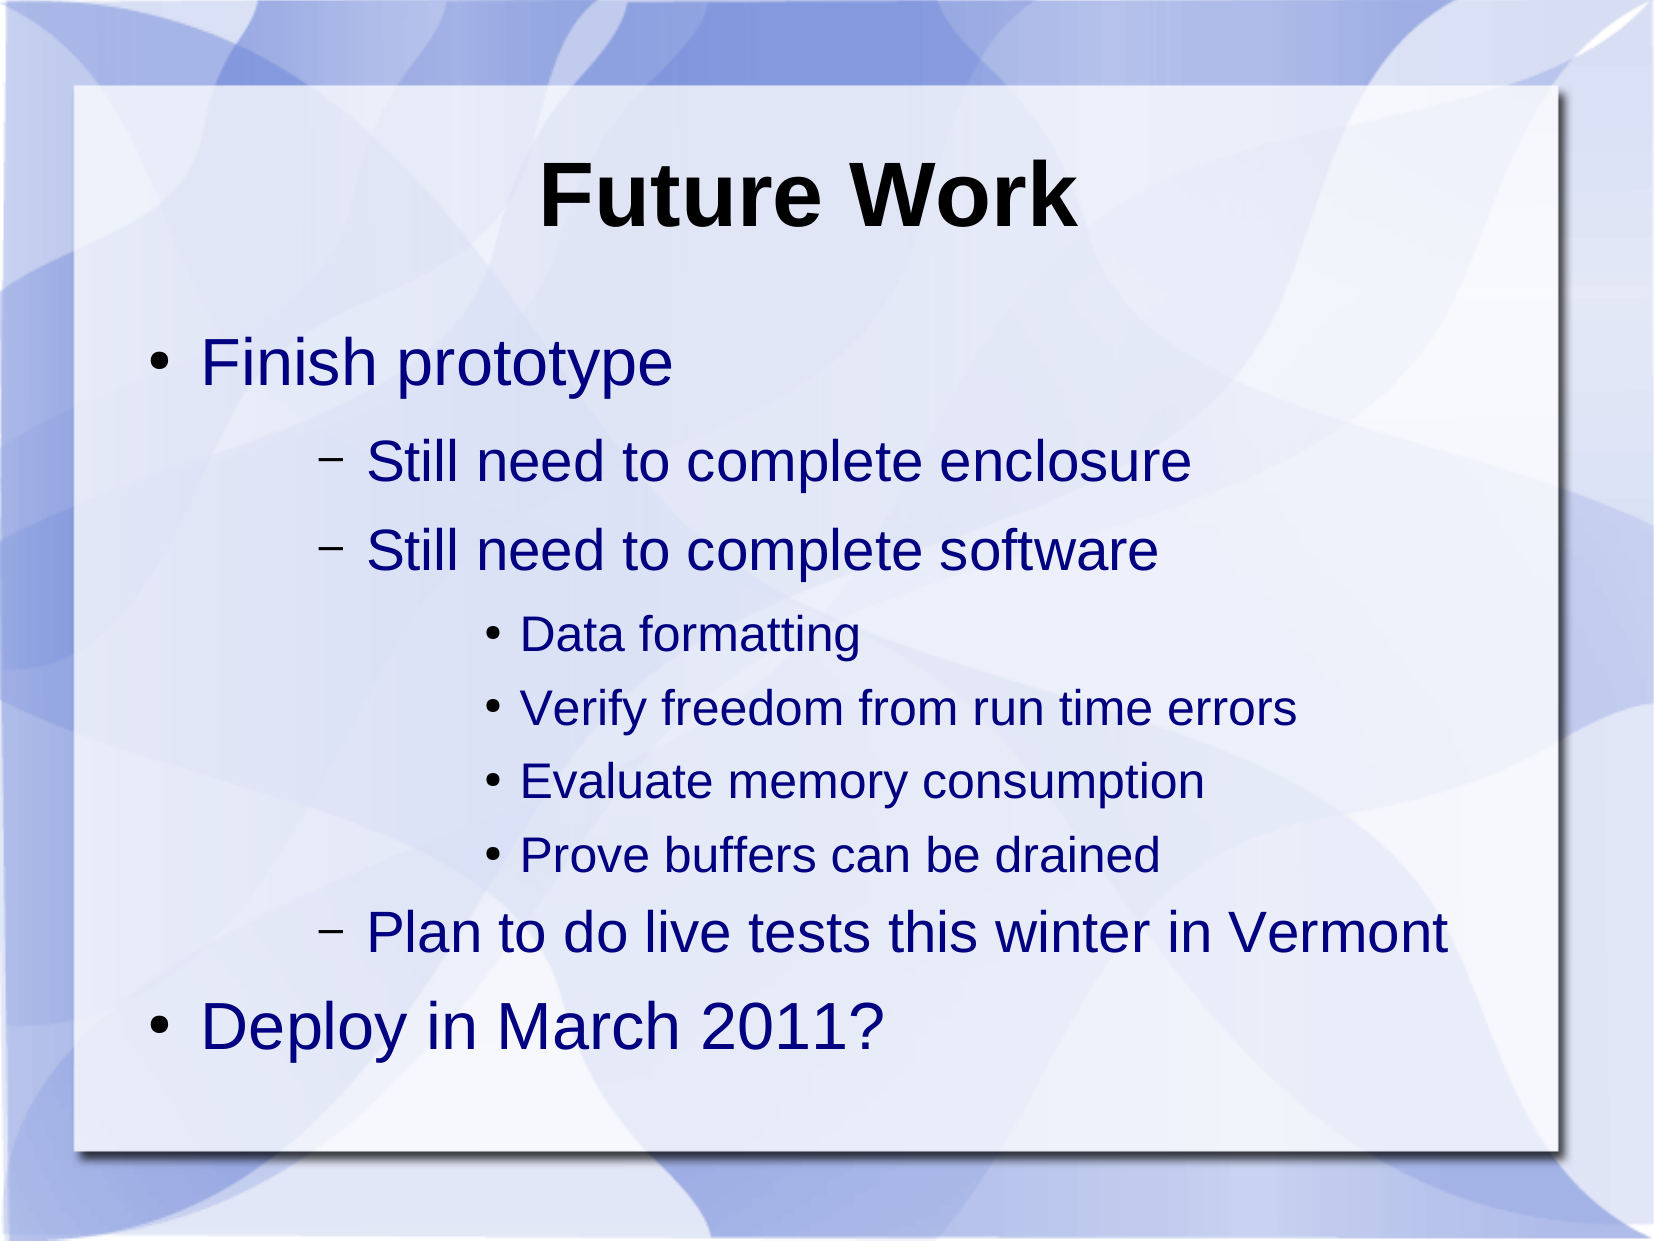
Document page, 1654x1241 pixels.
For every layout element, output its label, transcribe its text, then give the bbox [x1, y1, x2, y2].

picture [0, 0, 1654, 1241]
title Future Work [82, 98, 1536, 291]
list Finish prototype Still need to complete enclosure Still need to complete software Data formatting Verify freedom from run time errors Evaluate memory consumption Prove buffers can be drained Plan to do live tests this winter in Vermont Deploy in March 2011? [129, 324, 1489, 1063]
